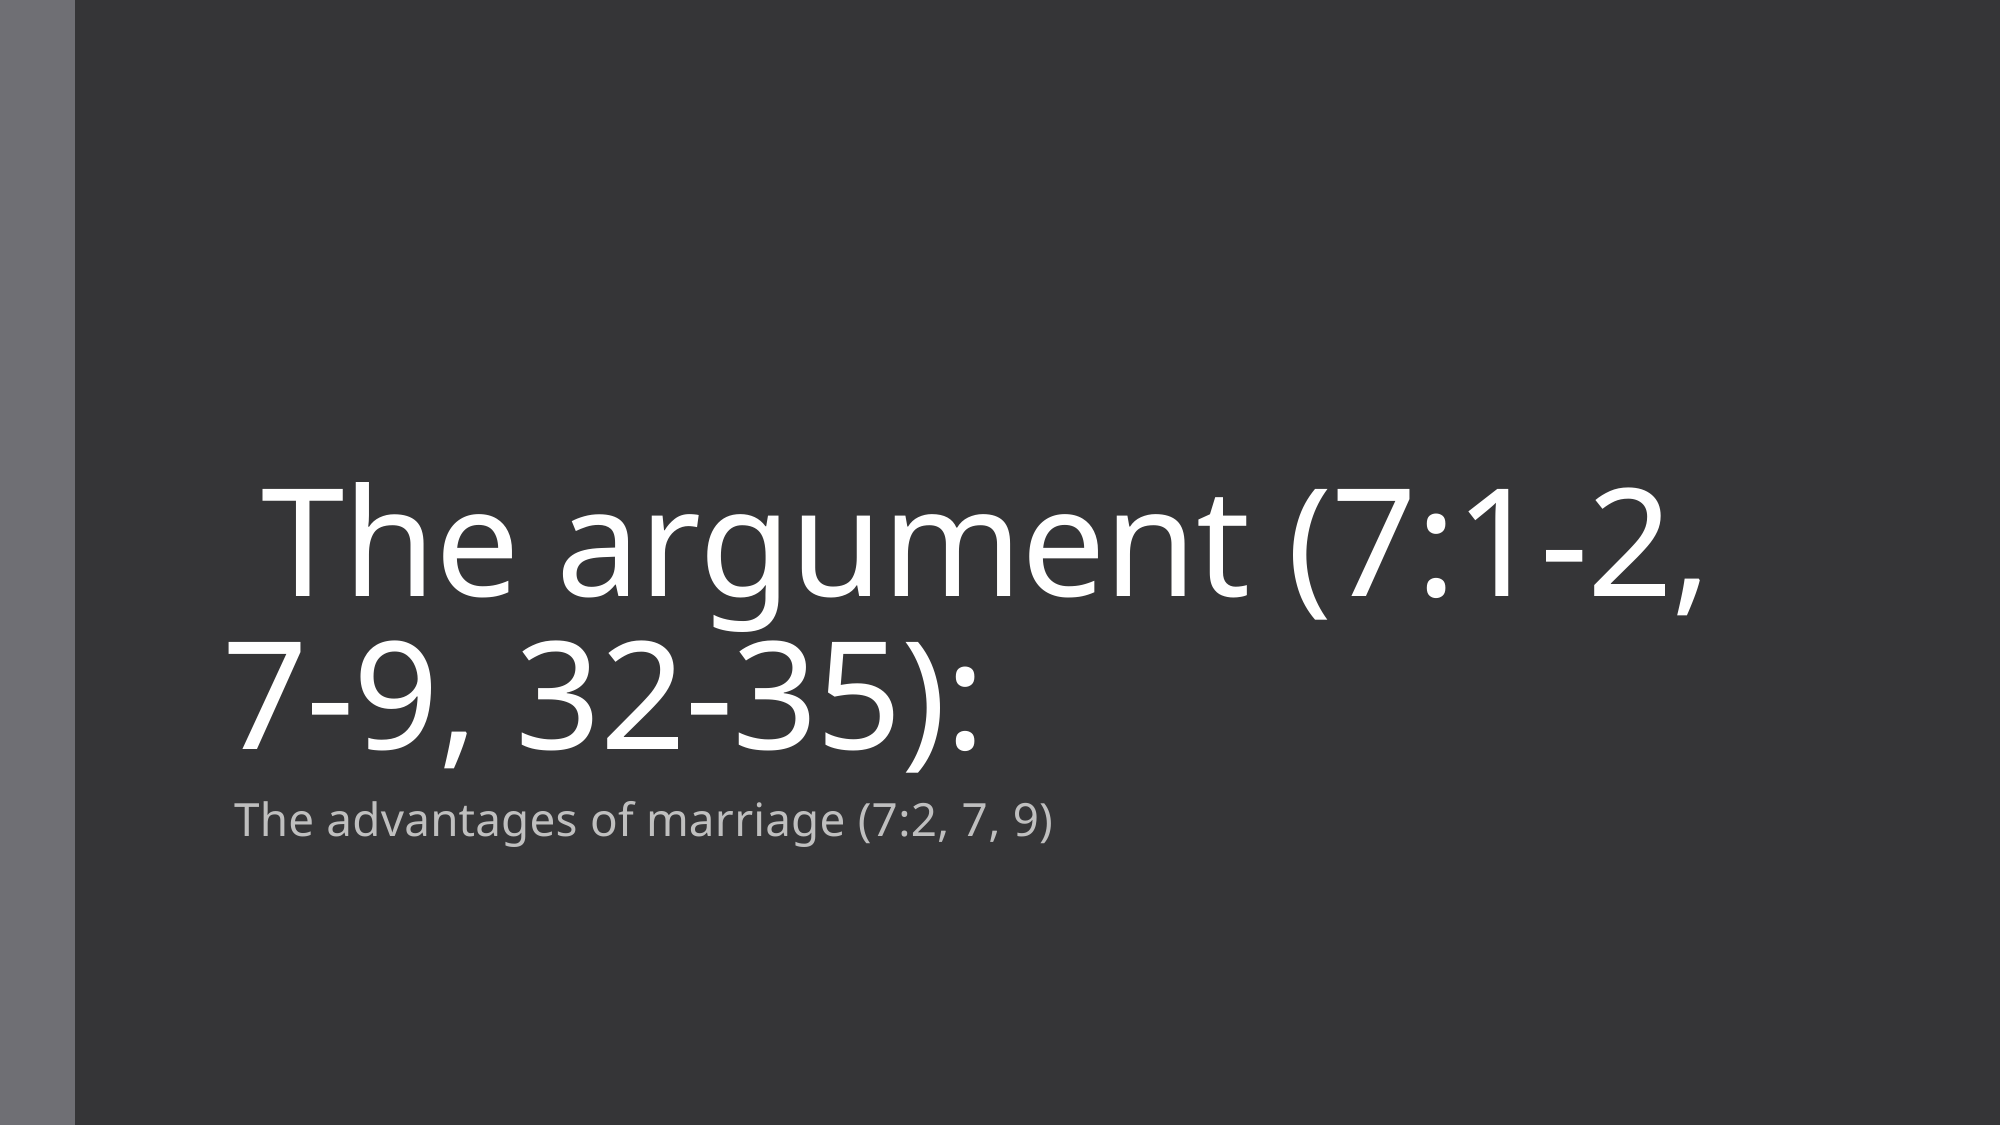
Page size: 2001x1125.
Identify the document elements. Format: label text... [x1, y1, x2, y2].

subtitle The advantages of marriage (7:2, 7, 9) [206, 787, 1752, 1066]
title The argument (7:1-2, 7-9, 32-35): [206, 124, 1752, 787]
